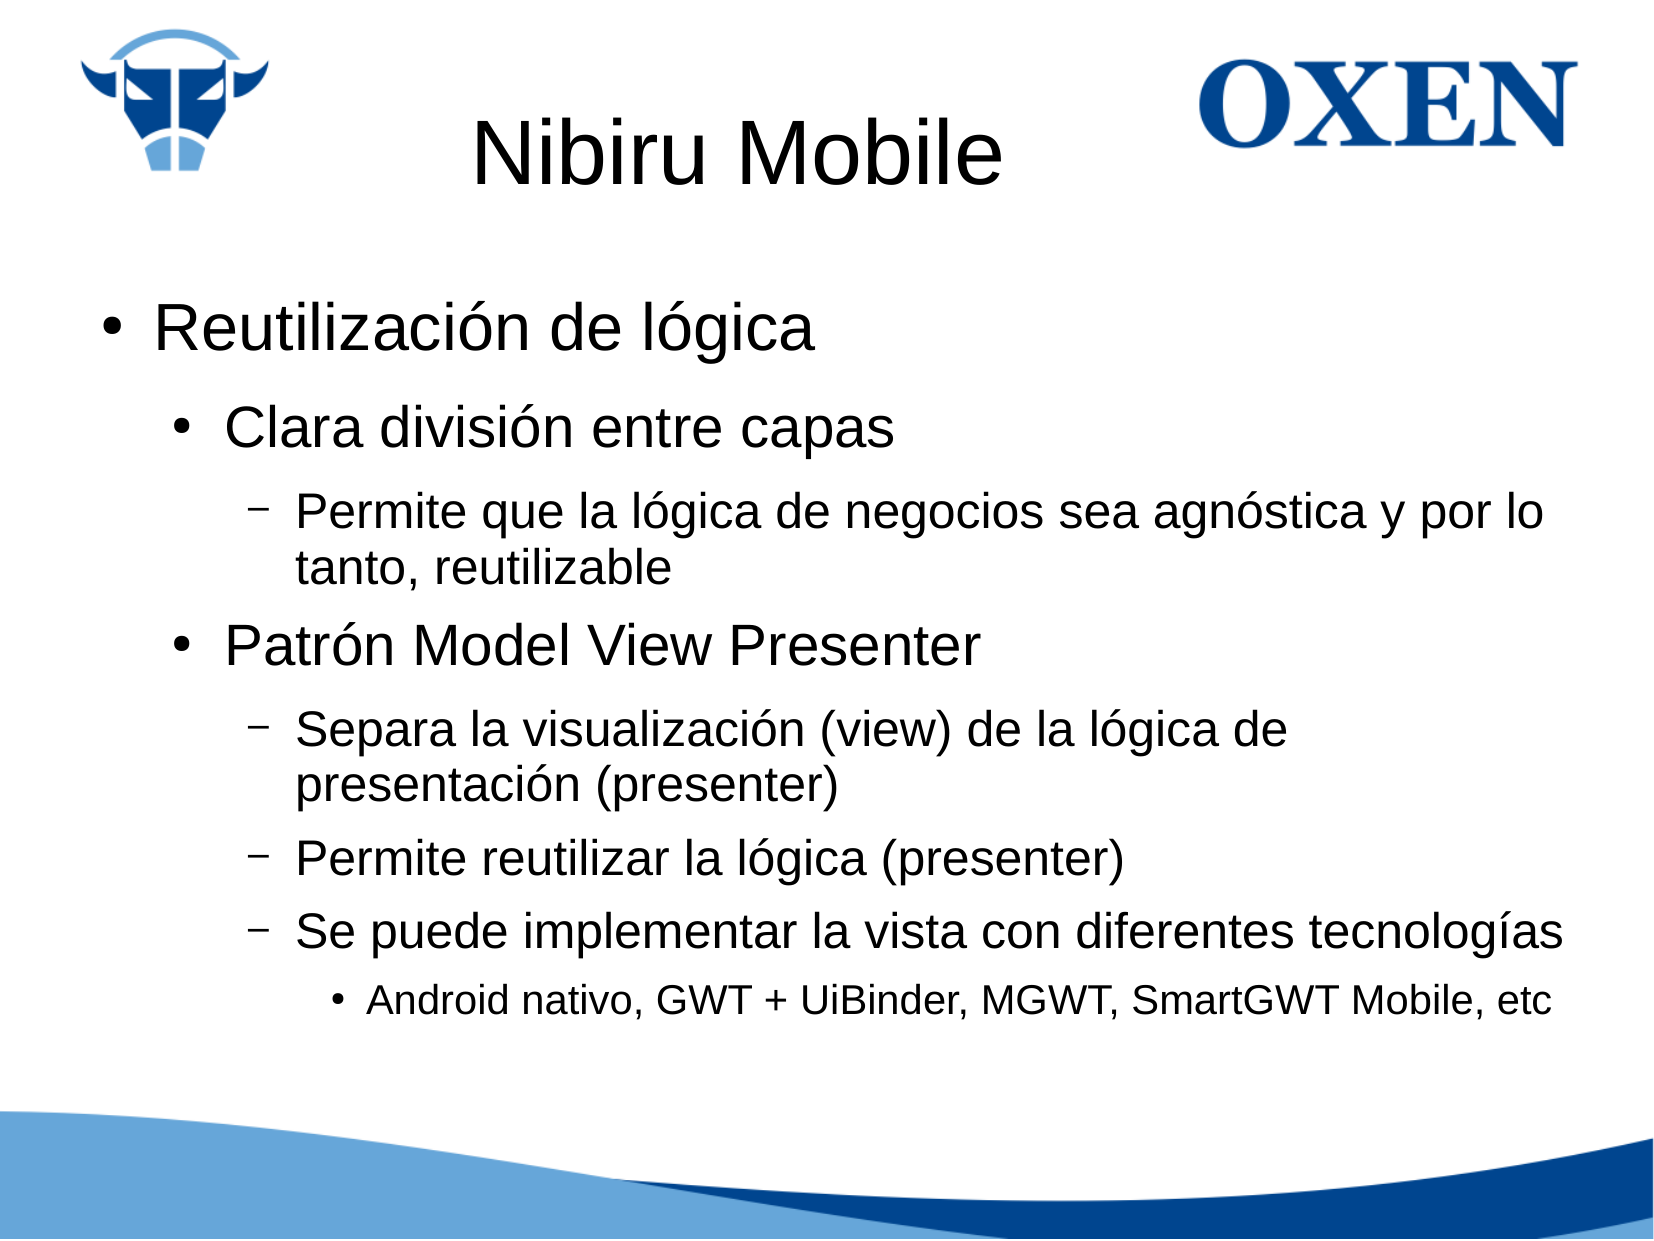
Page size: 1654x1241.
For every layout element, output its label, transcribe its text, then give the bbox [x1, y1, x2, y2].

title Nibiru Mobile [265, 56, 1211, 250]
list Reutilización de lógica Clara división entre capas Permite que la lógica de negocios sea agnóstica y por lo tanto, reutilizable Patrón Model View Presenter Separa la visualización (view) de la lógica de presentación (presenter) Permite reutilizar la lógica (presenter) Se puede implementar la vista con diferentes tecnologías Android nativo, GWT + UiBinder, MGWT, SmartGWT Mobile, etc [82, 290, 1571, 1101]
picture [5, 11, 1654, 195]
picture [0, 1104, 1654, 1239]
